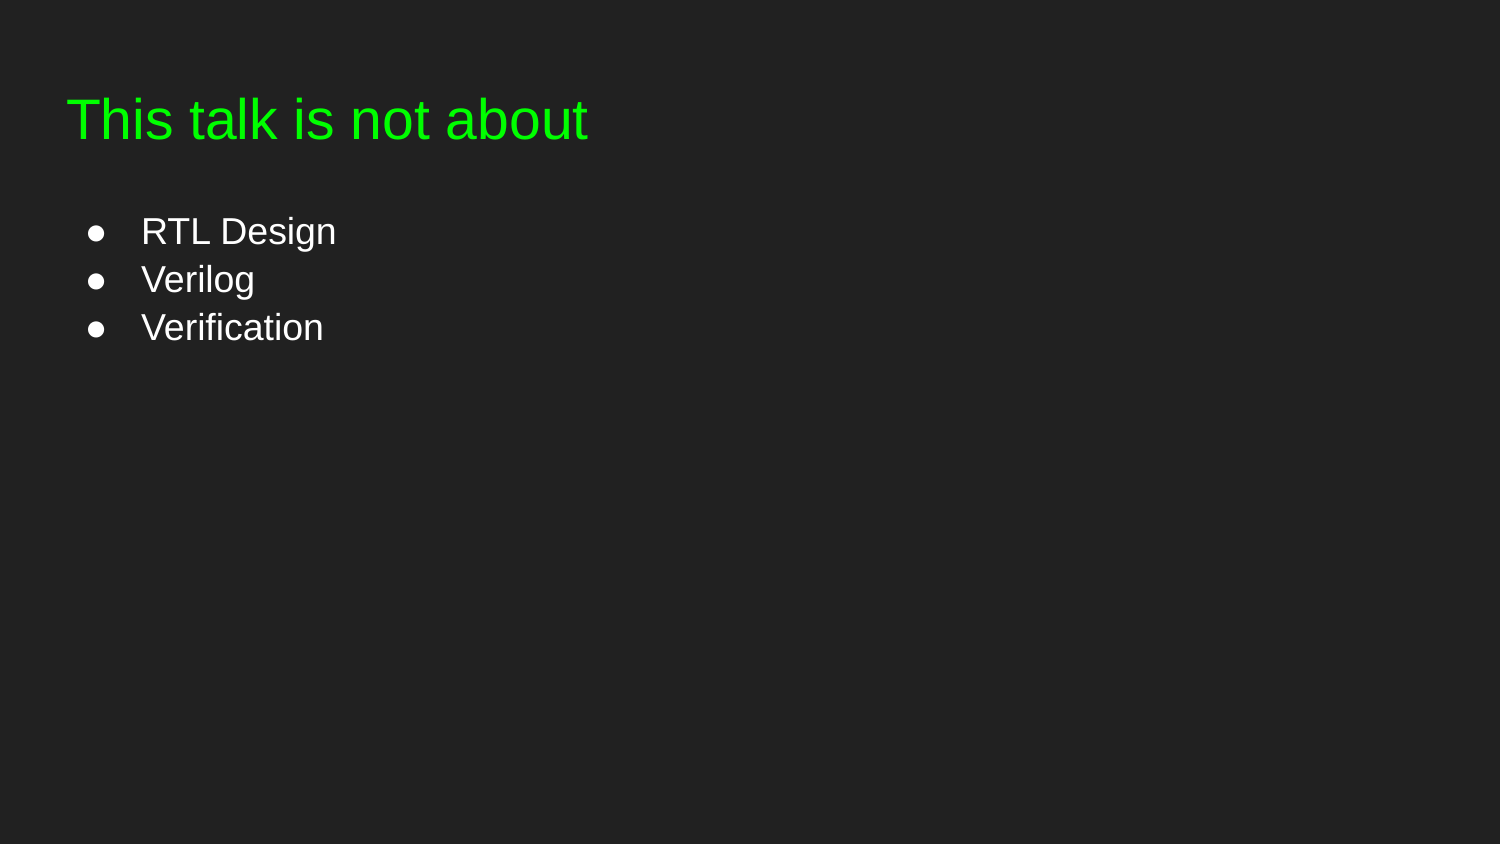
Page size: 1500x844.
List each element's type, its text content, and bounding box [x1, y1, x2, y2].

list RTL Design Verilog Verification [51, 189, 1449, 750]
title This talk is not about [51, 72, 1449, 167]
